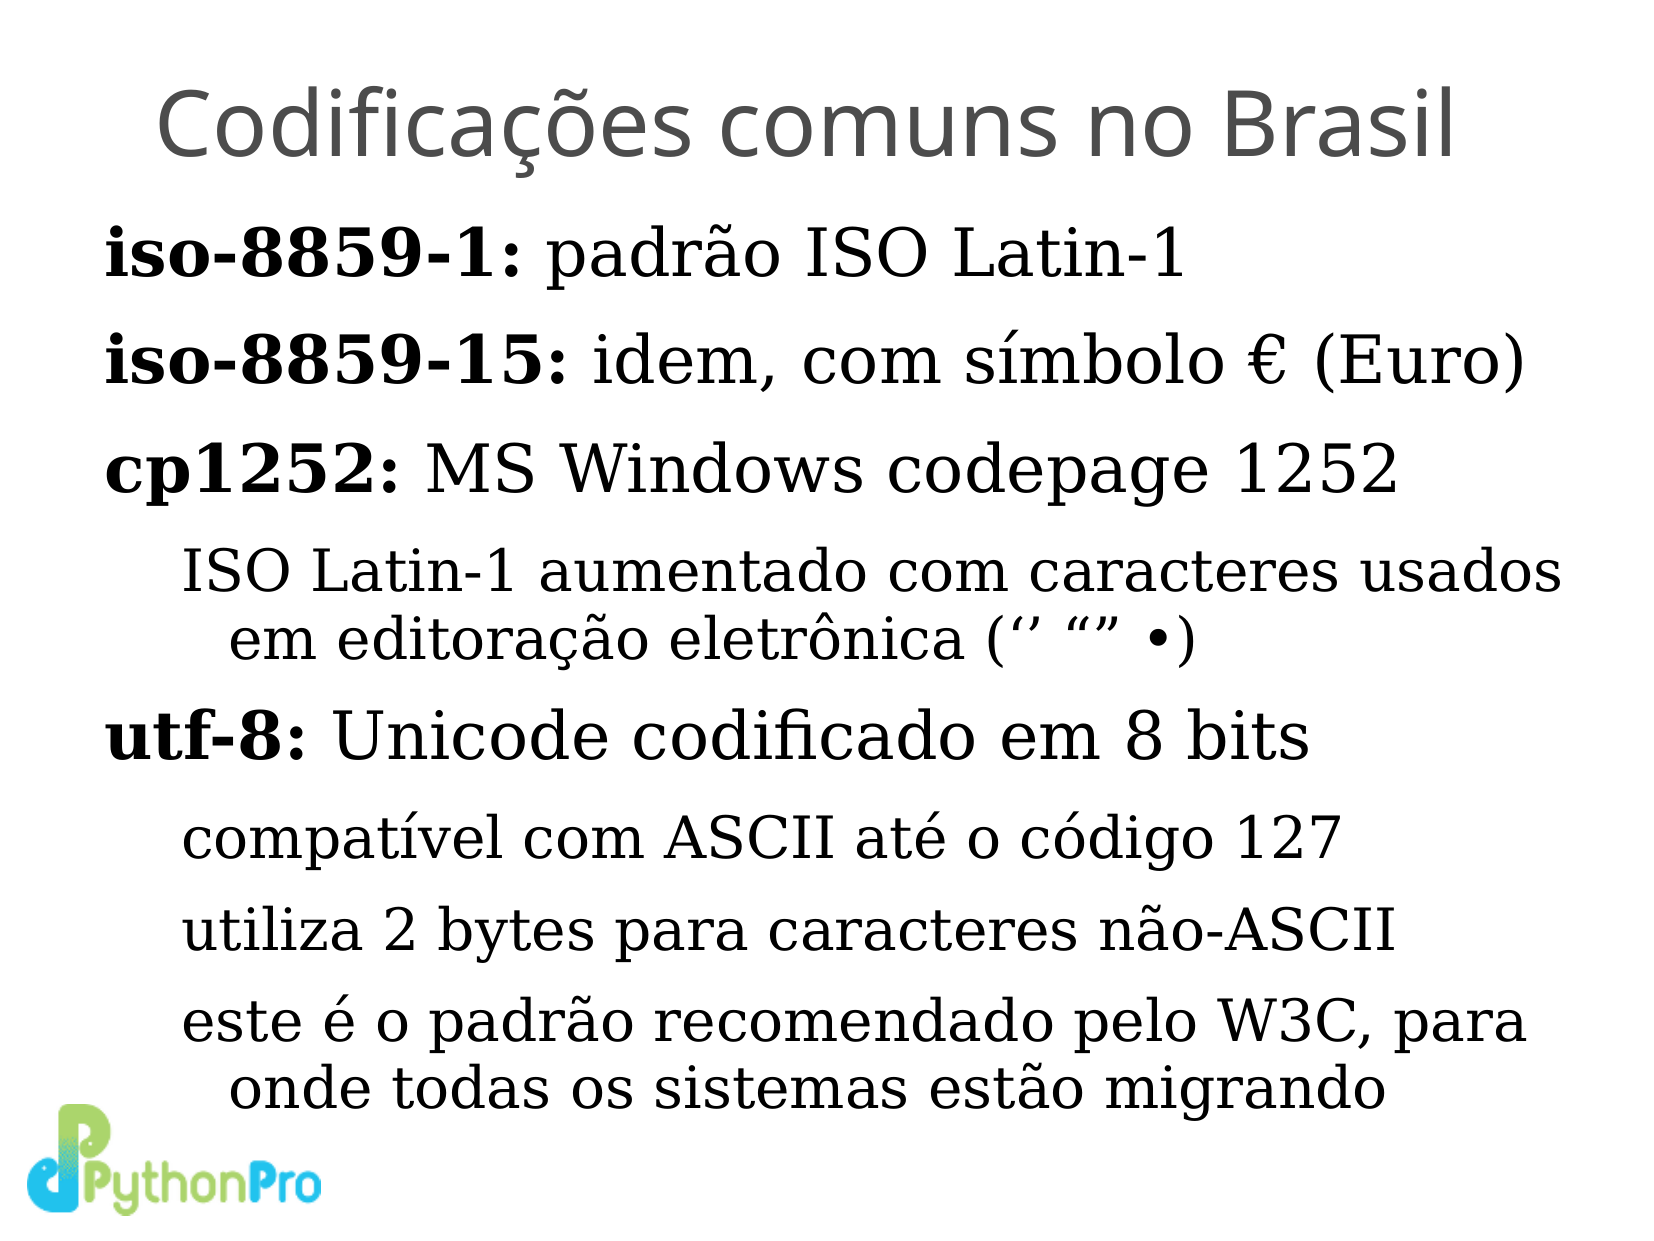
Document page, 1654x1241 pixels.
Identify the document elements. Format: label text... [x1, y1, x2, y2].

title Codificações comuns no Brasil [75, 17, 1564, 226]
picture [27, 1104, 321, 1216]
list iso-8859-1: padrão ISO Latin-1 iso-8859-15: idem, com símbolo € (Euro) cp1252: MS Windows codepage 1252 ISO Latin-1 aumentado com caracteres usados em editoração eletrônica (‘’ “” •) utf-8: Unicode codificado em 8 bits compatível com ASCII até o código 127 utiliza 2 bytes para caracteres não-ASCII este é o padrão recomendado pelo W3C, para onde todas os sistemas estão migrando [86, 213, 1612, 1124]
